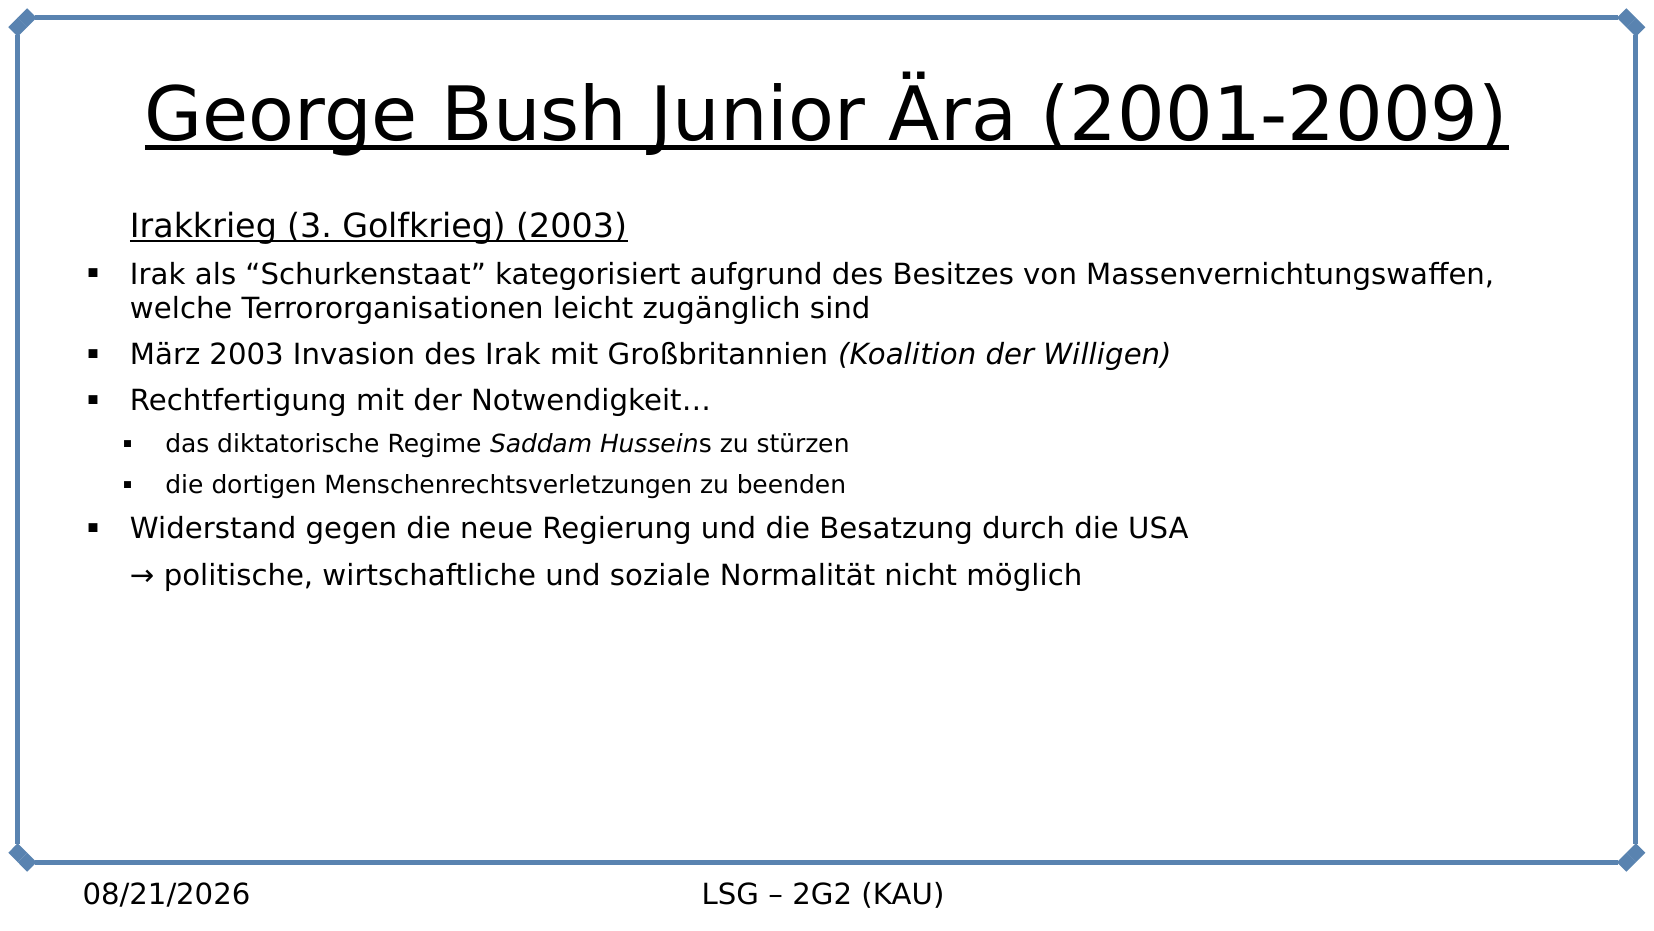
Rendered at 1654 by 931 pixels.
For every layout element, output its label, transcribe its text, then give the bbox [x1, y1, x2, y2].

list Irakkrieg (3. Golfkrieg) (2003) Irak als “Schurkenstaat” kategorisiert aufgrund des Besitzes von Massenvernichtungswaffen, welche Terrororganisationen leicht zugänglich sind März 2003 Invasion des Irak mit Großbritannien (Koalition der Willigen) Rechtfertigung mit der Notwendigkeit… das diktatorische Regime Saddam Husseins zu stürzen die dortigen Menschenrechtsverletzungen zu beenden Widerstand gegen die neue Regierung und die Besatzung durch die USA → politische, wirtschaftliche und soziale Normalität nicht möglich [82, 206, 1571, 857]
title George Bush Junior Ära (2001-2009) [82, 37, 1571, 193]
